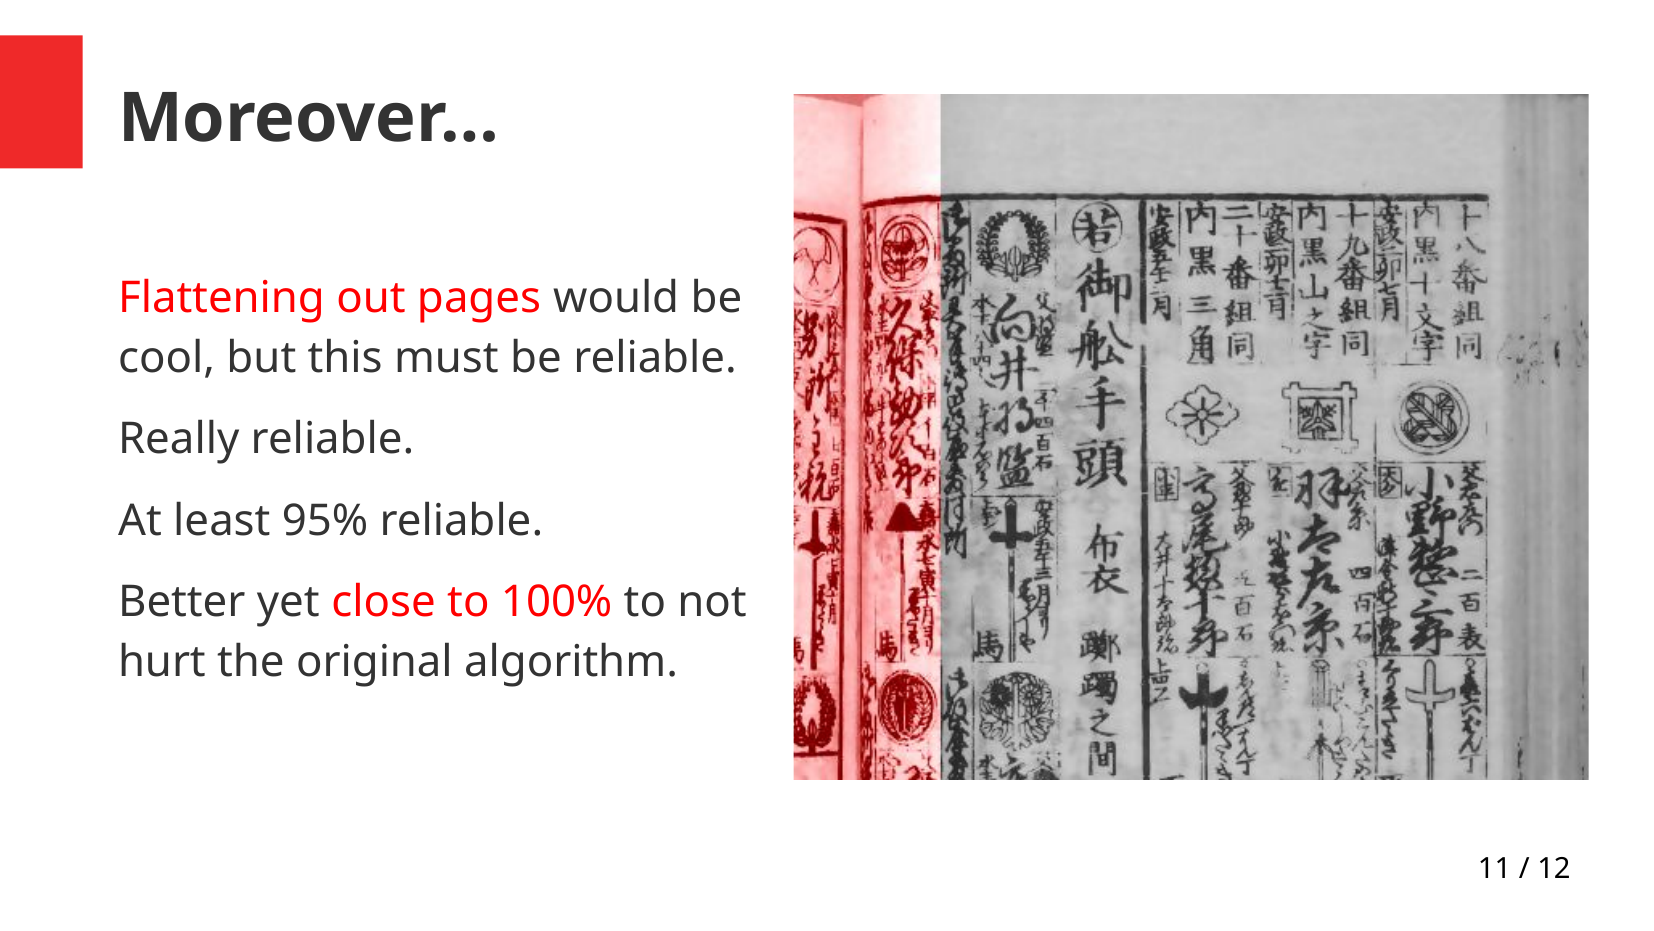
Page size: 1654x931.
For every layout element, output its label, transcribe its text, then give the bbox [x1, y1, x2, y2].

picture [793, 94, 1589, 780]
title Moreover… [118, 37, 1571, 193]
list Flattening out pages would be cool, but this must be reliable. Really reliable. At least 95% reliable. Better yet close to 100% to not hurt the original algorithm. [118, 265, 810, 806]
